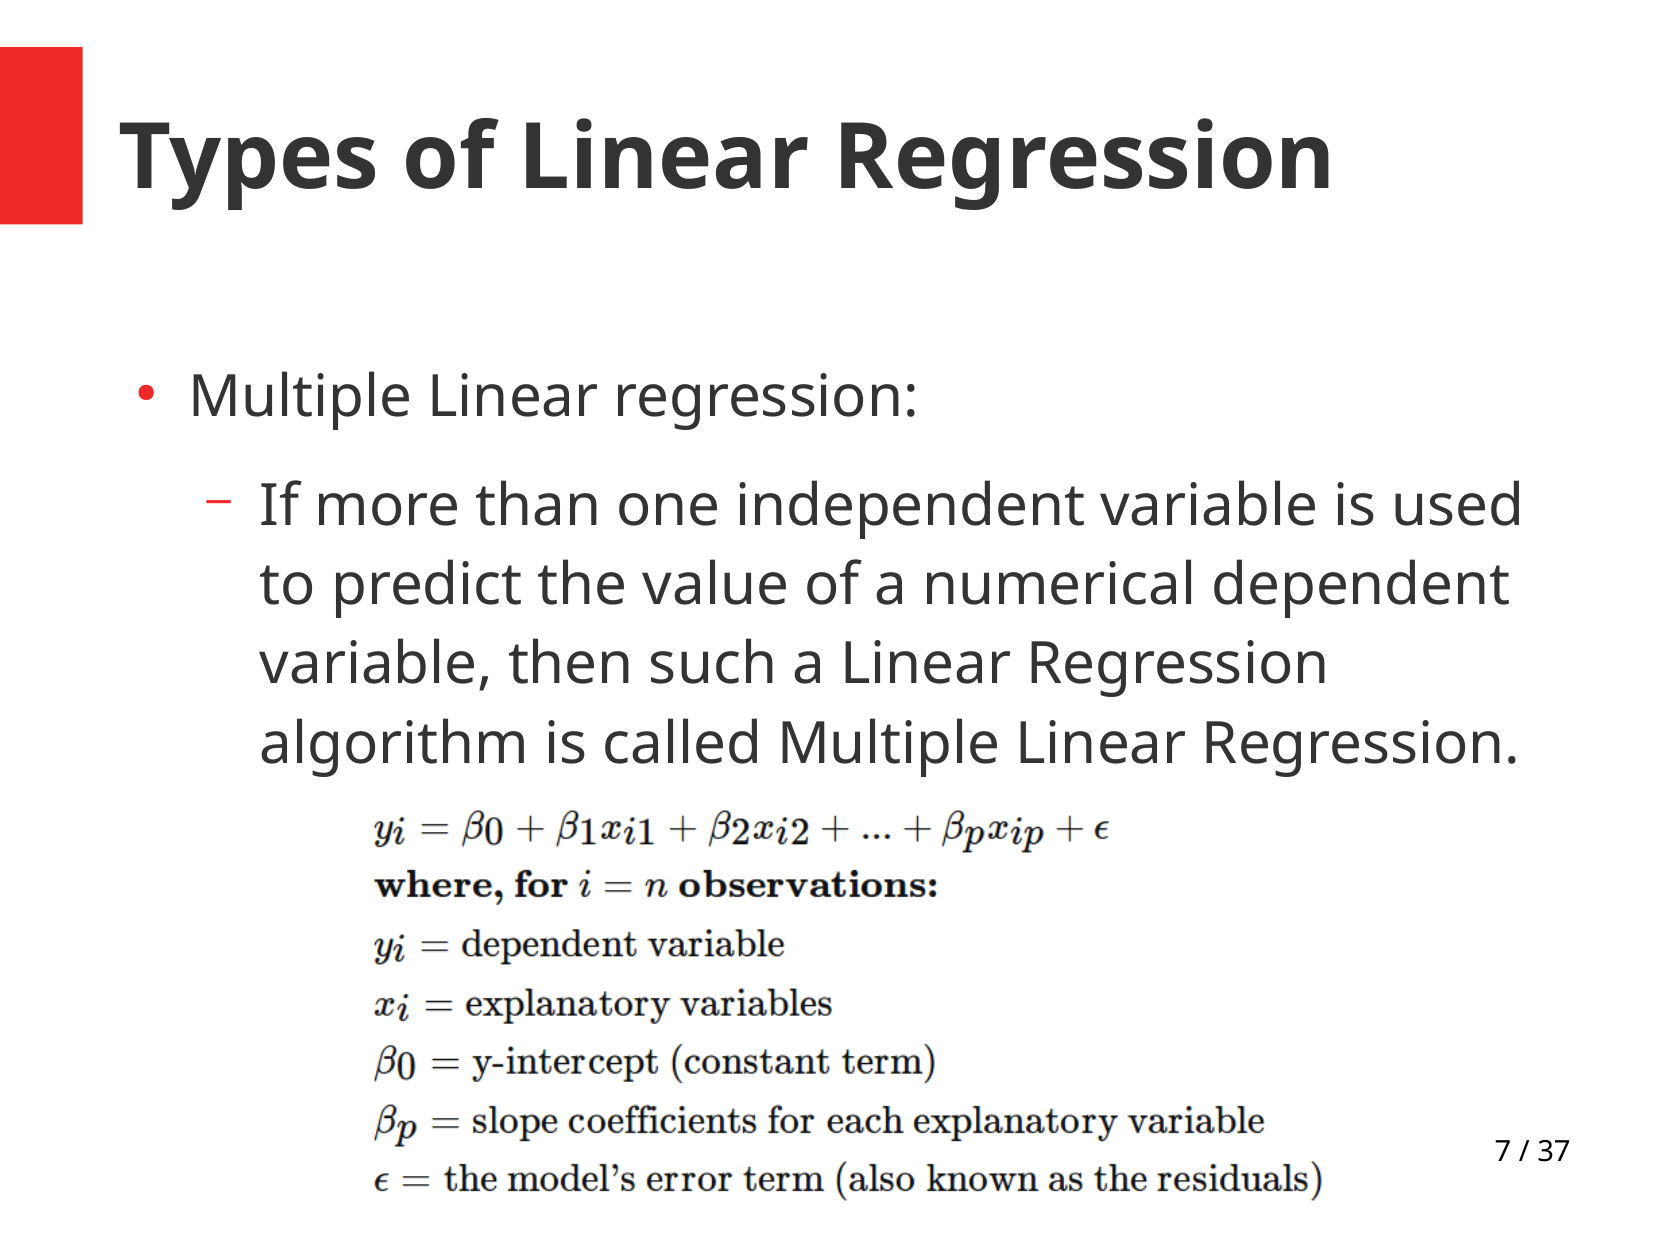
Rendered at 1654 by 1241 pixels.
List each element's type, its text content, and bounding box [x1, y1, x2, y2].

list Multiple Linear regression: If more than one independent variable is used to predict the value of a numerical dependent variable, then such a Linear Regression algorithm is called Multiple Linear Regression. [118, 354, 1536, 1074]
title Types of Linear Regression [118, 49, 1571, 257]
picture [316, 791, 1371, 1217]
